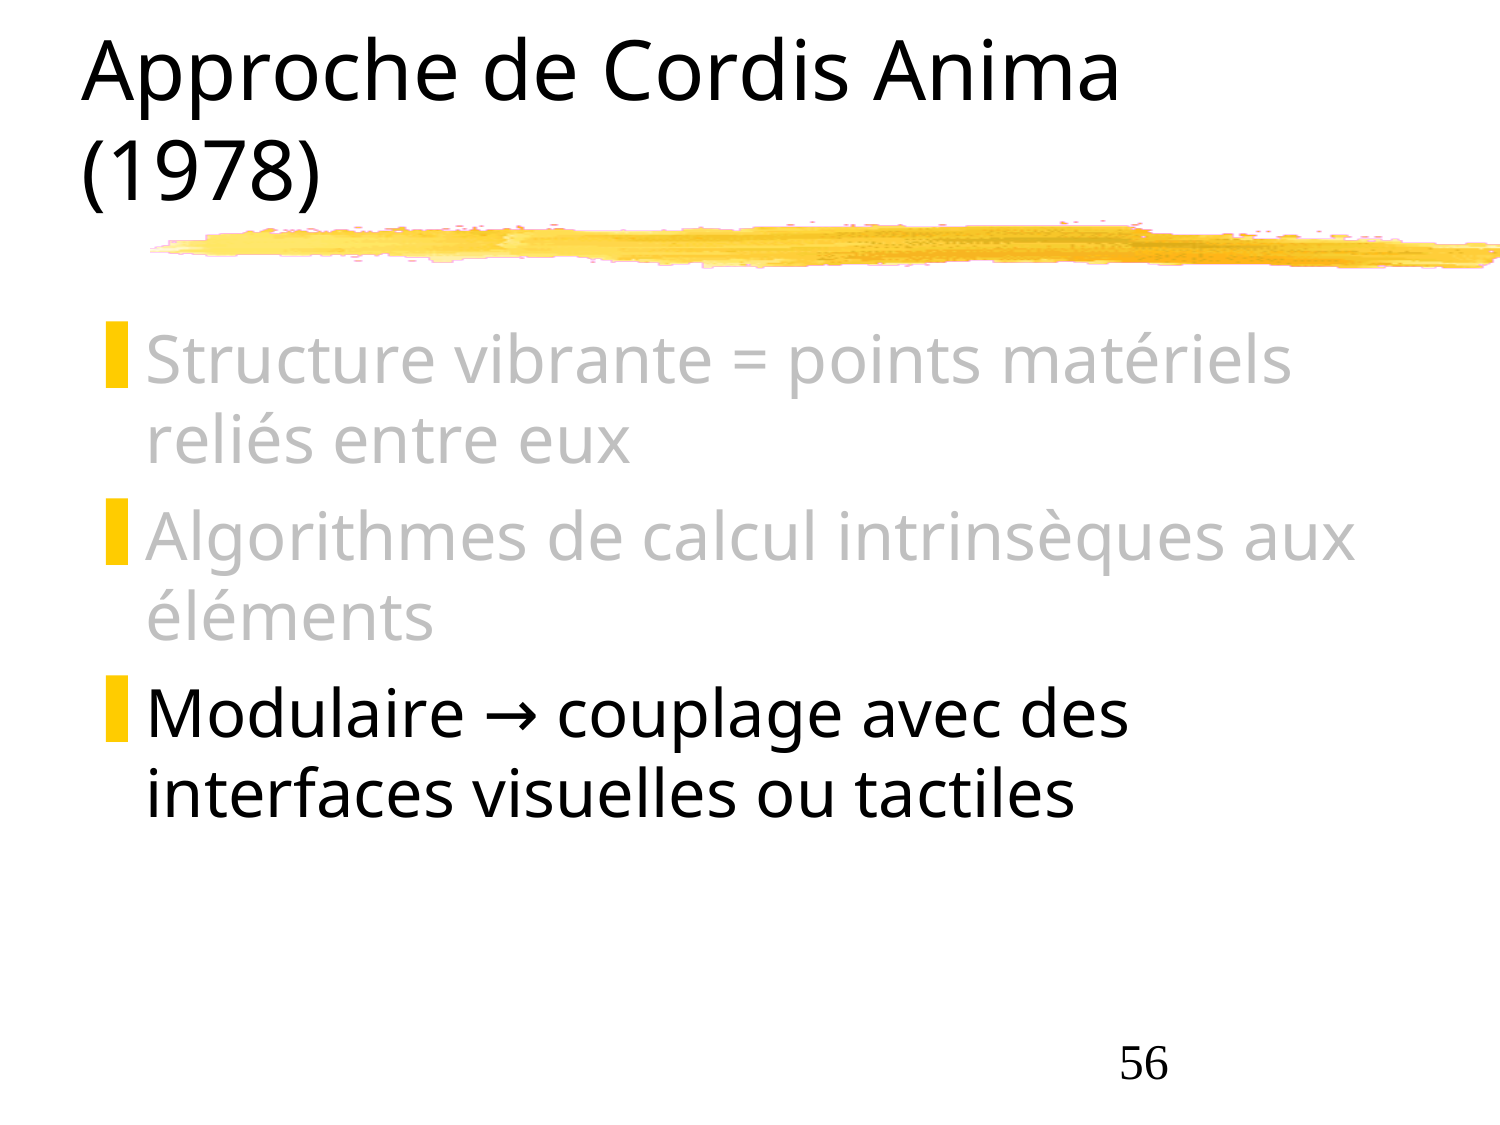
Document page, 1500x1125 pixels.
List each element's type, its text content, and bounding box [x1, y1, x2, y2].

picture [150, 215, 1500, 279]
list Structure vibrante = points matériels reliés entre eux Algorithmes de calcul intrinsèques aux éléments Modulaire → couplage avec des interfaces visuelles ou tactiles [74, 309, 1417, 1052]
title Approche de Cordis Anima (1978) [66, 8, 1342, 225]
